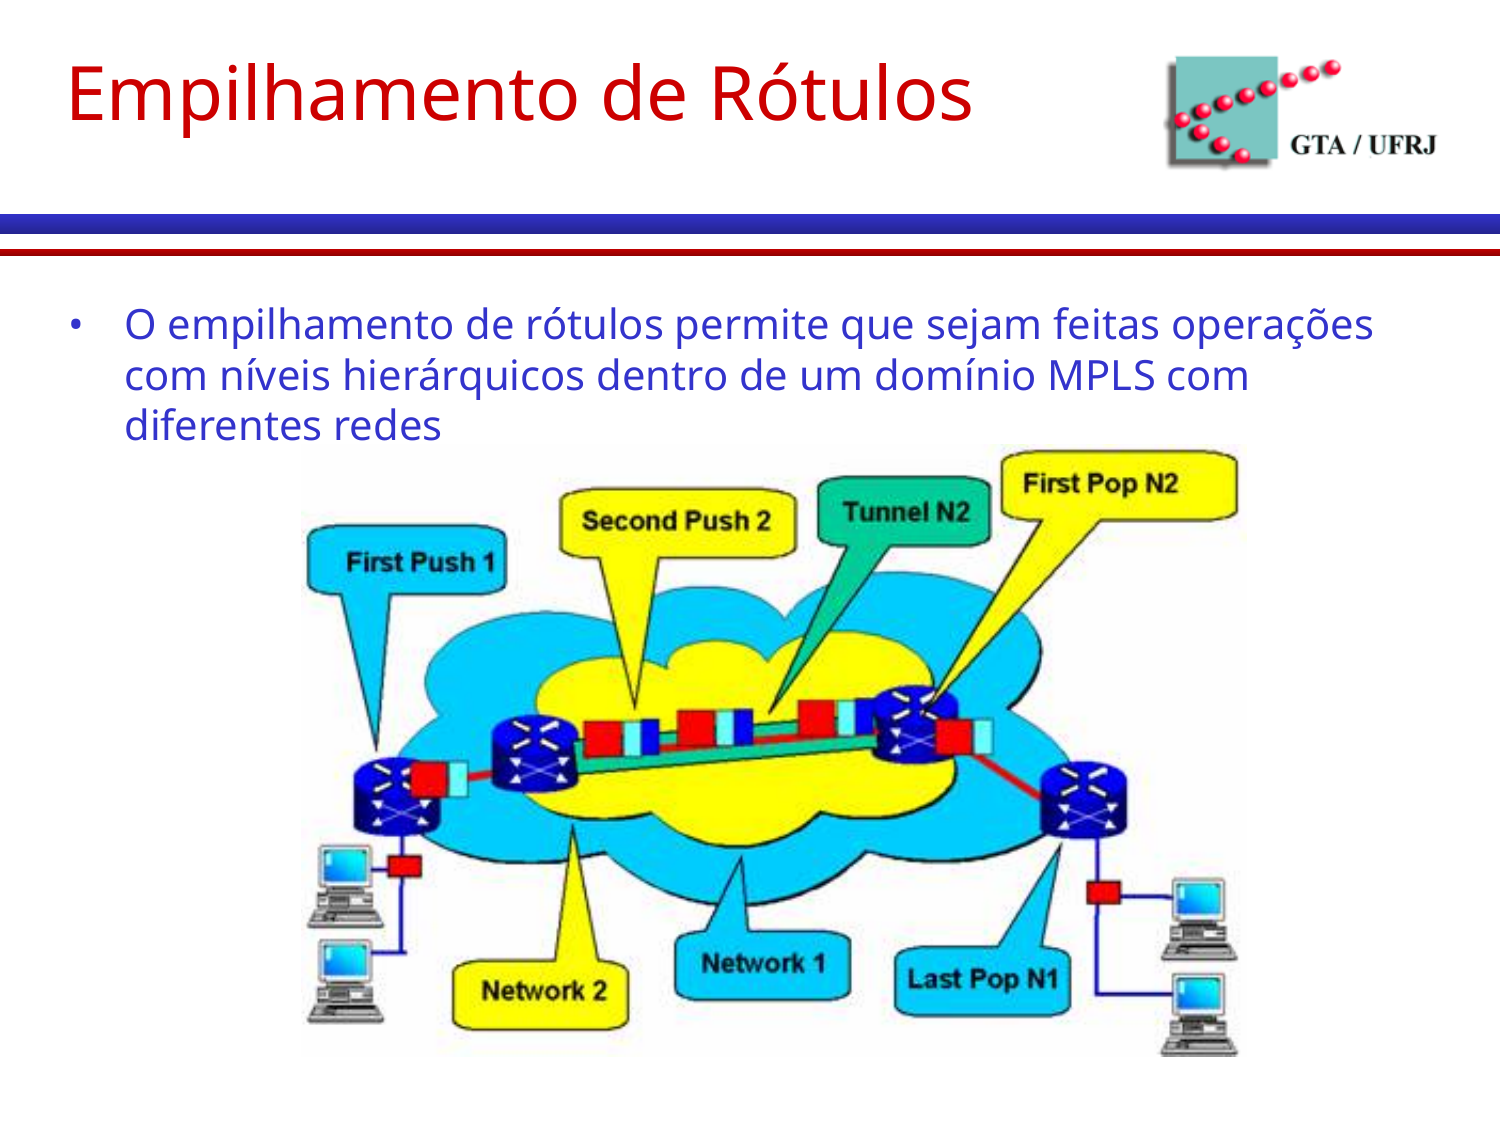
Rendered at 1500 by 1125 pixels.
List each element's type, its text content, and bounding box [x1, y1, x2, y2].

list O empilhamento de rótulos permite que sejam feitas operações com níveis hierárquicos dentro de um domínio MPLS com diferentes redes [53, 290, 1447, 674]
picture [301, 444, 1247, 1057]
picture [1374, 50, 1446, 174]
title Empilhamento de Rótulos [50, 37, 1374, 189]
